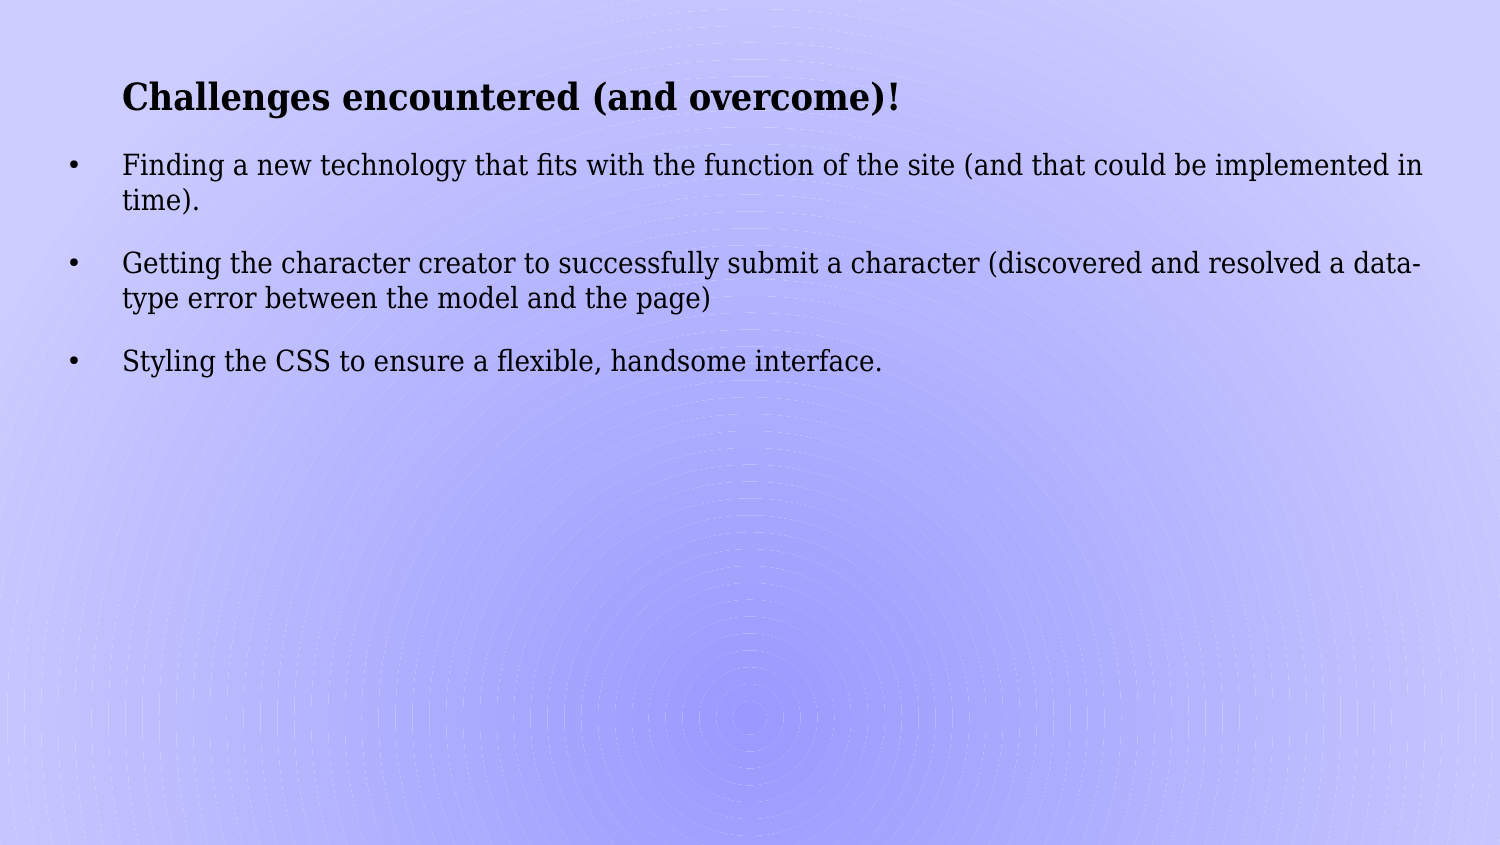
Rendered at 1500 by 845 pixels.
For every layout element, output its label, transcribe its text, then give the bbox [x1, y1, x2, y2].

list Challenges encountered (and overcome)! Finding a new technology that fits with the function of the site (and that could be implemented in time). Getting the character creator to successfully submit a character (discovered and resolved a data-type error between the model and the page) Styling the CSS to ensure a flexible, handsome interface. [51, 75, 1449, 751]
